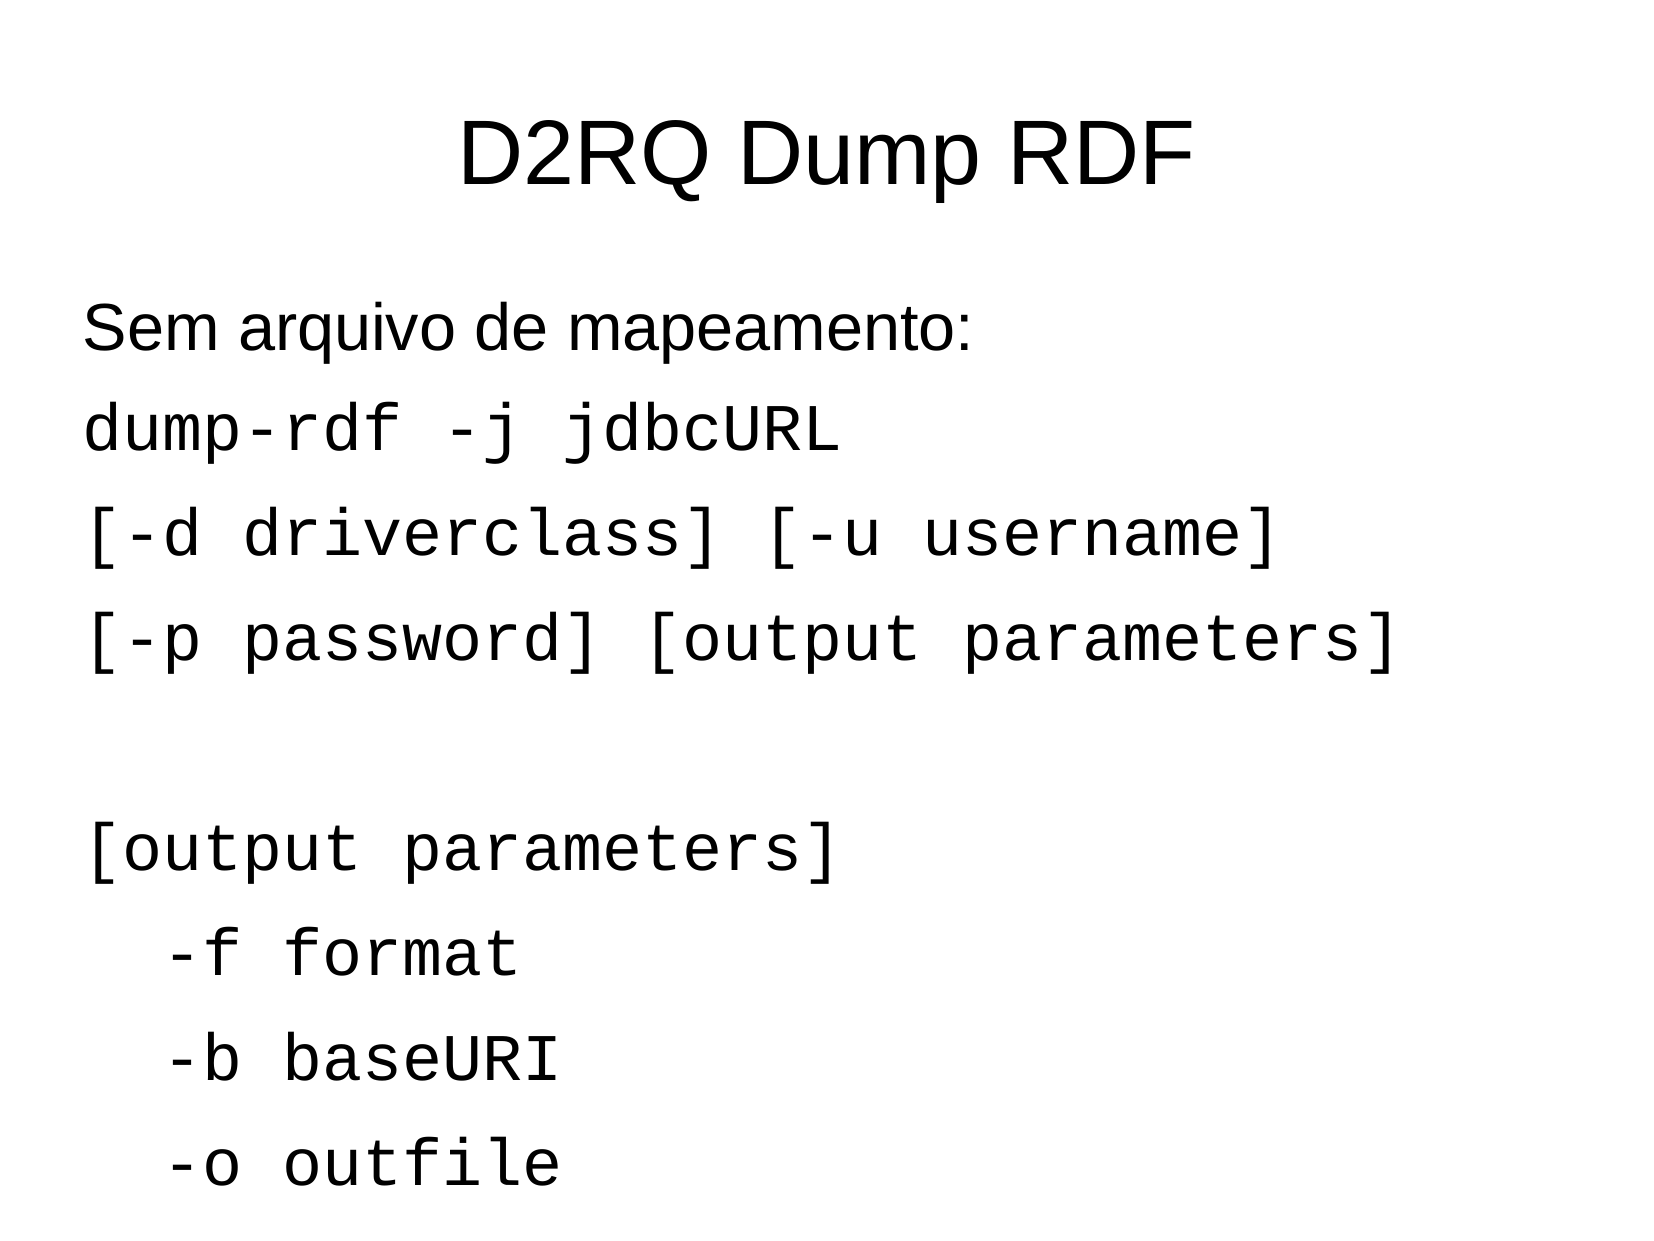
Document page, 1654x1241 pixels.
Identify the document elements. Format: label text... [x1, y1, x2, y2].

list Sem arquivo de mapeamento: dump-rdf -j jdbcURL [-d driverclass] [-u username] [-p password] [output parameters] [output parameters] -f format -b baseURI -o outfile [82, 290, 1571, 1206]
title D2RQ Dump RDF [82, 56, 1571, 250]
